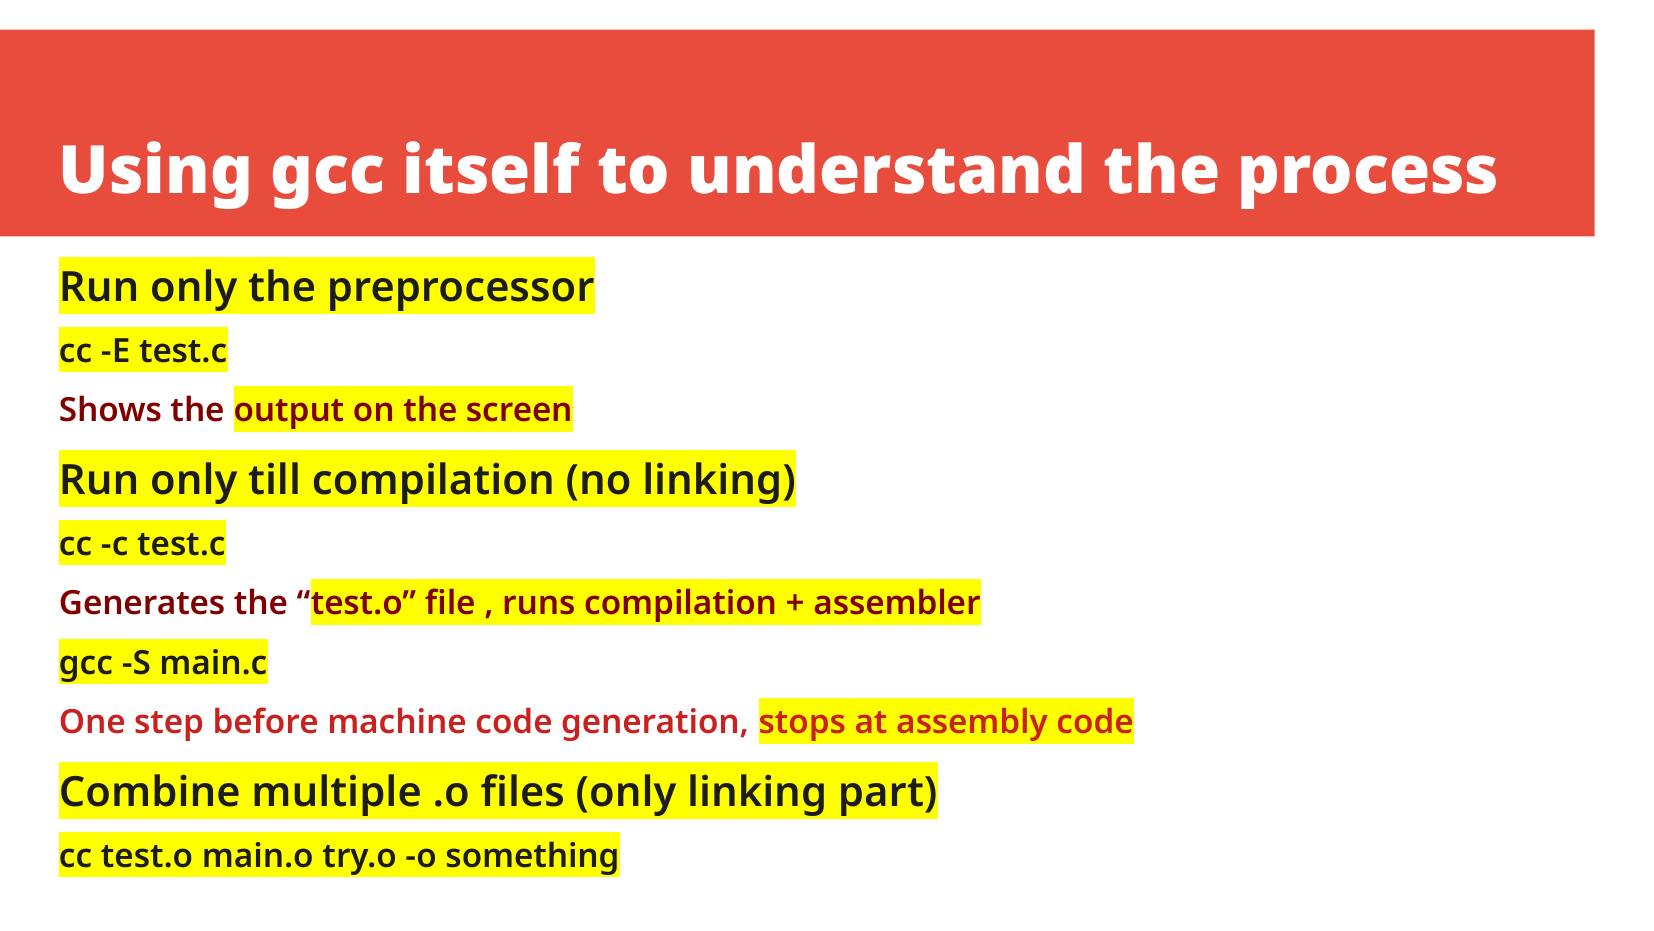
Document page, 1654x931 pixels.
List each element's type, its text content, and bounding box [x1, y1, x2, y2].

title Using gcc itself to understand the process [59, 59, 1595, 207]
list Run only the preprocessor cc -E test.c Shows the output on the screen Run only till compilation (no linking) cc -c test.c Generates the “test.o” file , runs compilation + assembler gcc -S main.c One step before machine code generation, stops at assembly code Combine multiple .o files (only linking part) cc test.o main.o try.o -o something [59, 259, 1565, 931]
